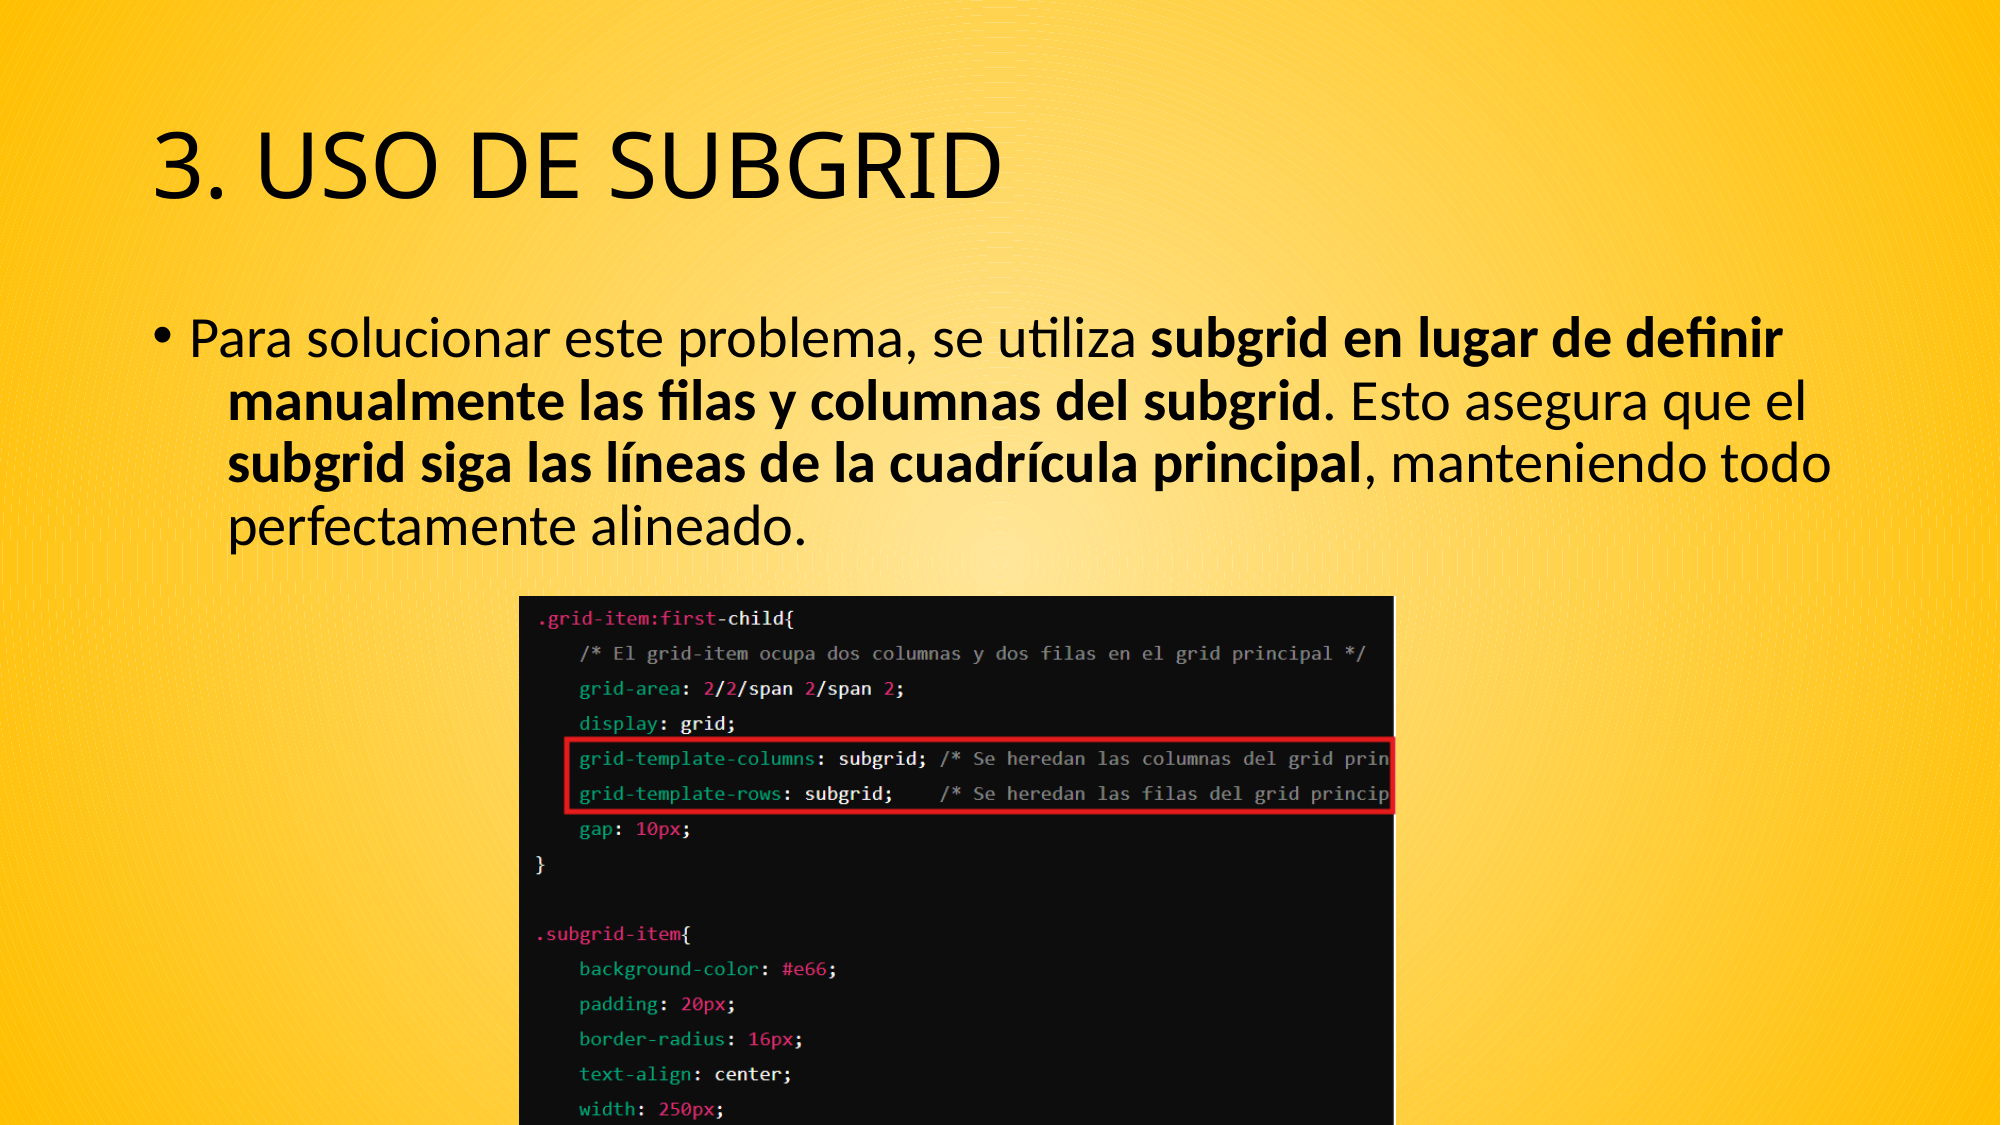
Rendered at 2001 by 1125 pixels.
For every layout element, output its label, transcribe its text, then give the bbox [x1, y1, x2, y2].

title 3. USO DE SUBGRID [137, 59, 1863, 278]
picture [519, 596, 1396, 1125]
list Para solucionar este problema, se utiliza subgrid en lugar de definir manualmente las filas y columnas del subgrid. Esto asegura que el subgrid siga las líneas de la cuadrícula principal, manteniendo todo perfectamente alineado. [137, 299, 1863, 1014]
